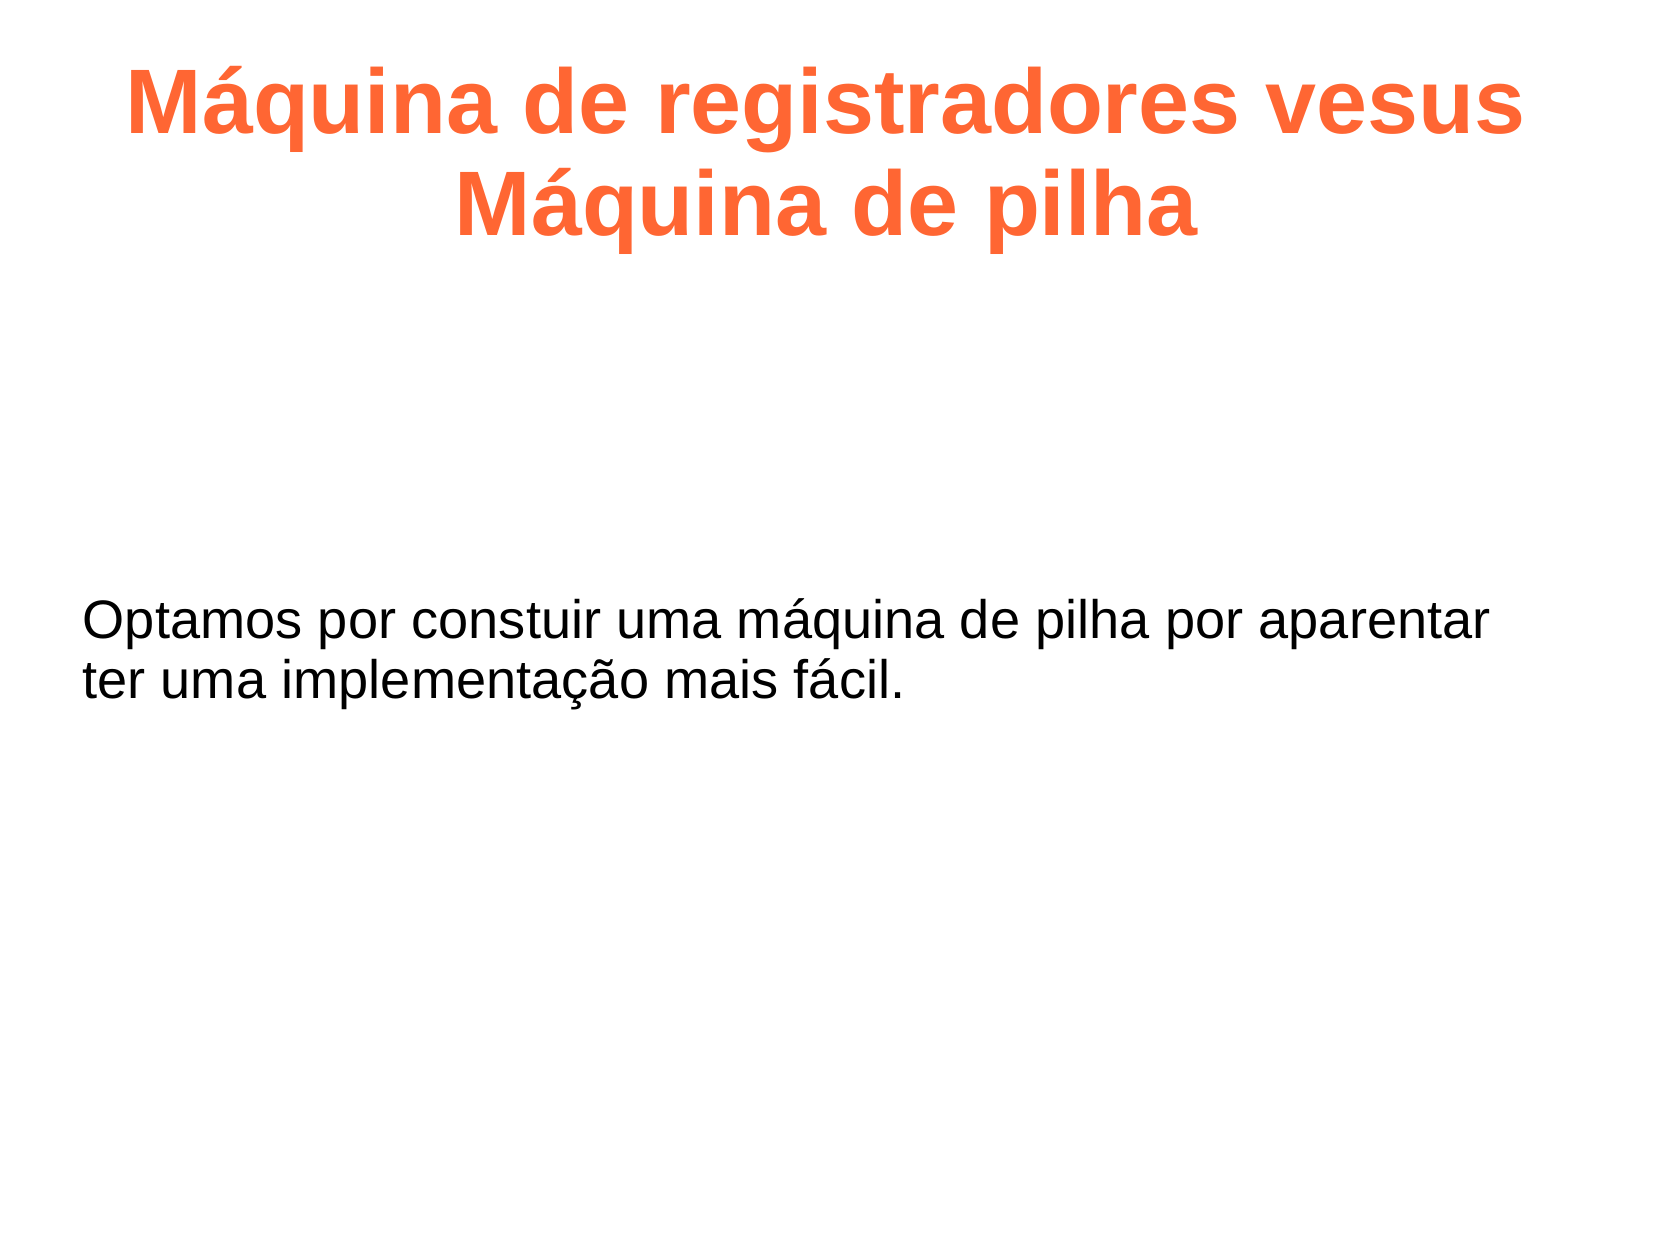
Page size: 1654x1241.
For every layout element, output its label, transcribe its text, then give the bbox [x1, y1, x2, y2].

title Máquina de registradores vesus Máquina de pilha [82, 49, 1571, 257]
subtitle Optamos por constuir uma máquina de pilha por aparentar ter uma implementação mais fácil. [82, 290, 1538, 1010]
